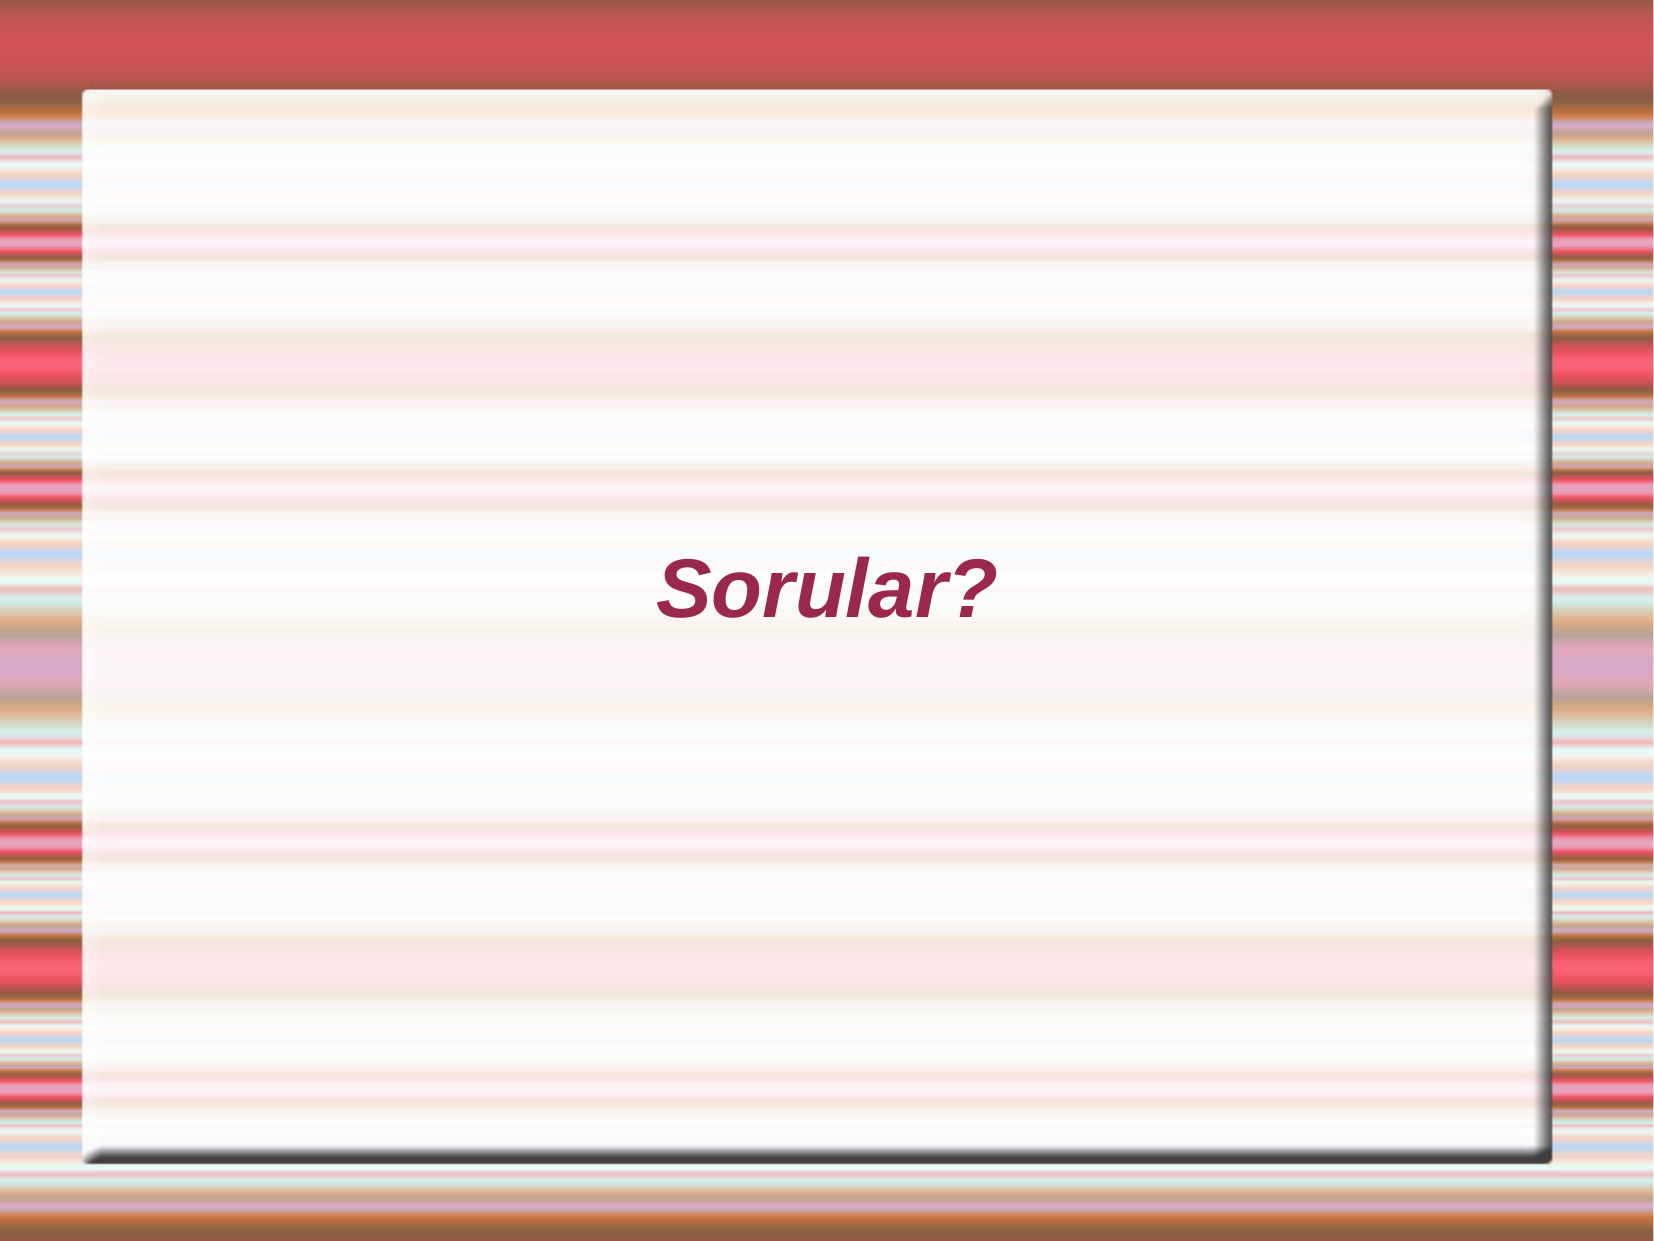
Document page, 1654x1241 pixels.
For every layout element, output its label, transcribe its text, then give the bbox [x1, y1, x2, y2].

picture [0, 0, 1654, 1241]
title Sorular? [121, 321, 1534, 857]
